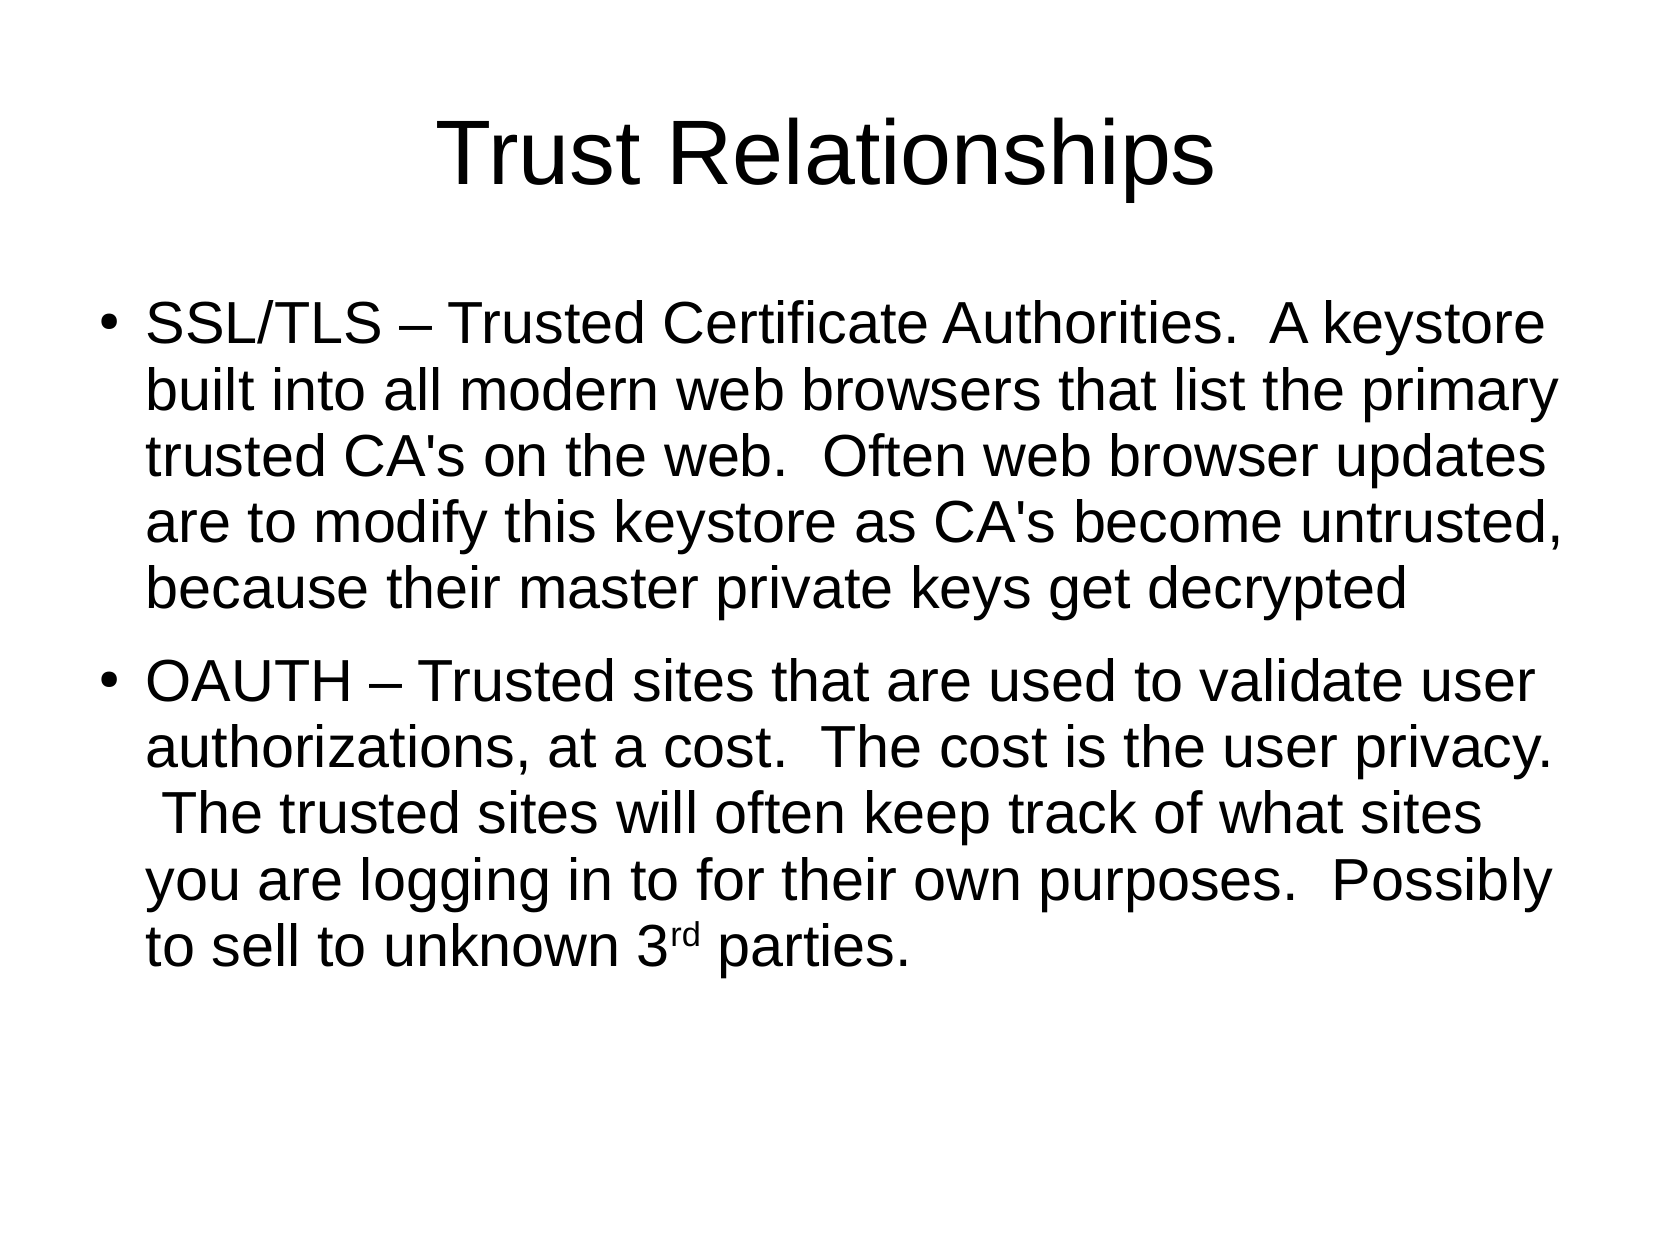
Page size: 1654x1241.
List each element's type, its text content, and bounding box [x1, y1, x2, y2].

list SSL/TLS – Trusted Certificate Authorities. A keystore built into all modern web browsers that list the primary trusted CA's on the web. Often web browser updates are to modify this keystore as CA's become untrusted, because their master private keys get decrypted OAUTH – Trusted sites that are used to validate user authorizations, at a cost. The cost is the user privacy. The trusted sites will often keep track of what sites you are logging in to for their own purposes. Possibly to sell to unknown 3rd parties. [82, 290, 1571, 1010]
title Trust Relationships [82, 49, 1571, 257]
